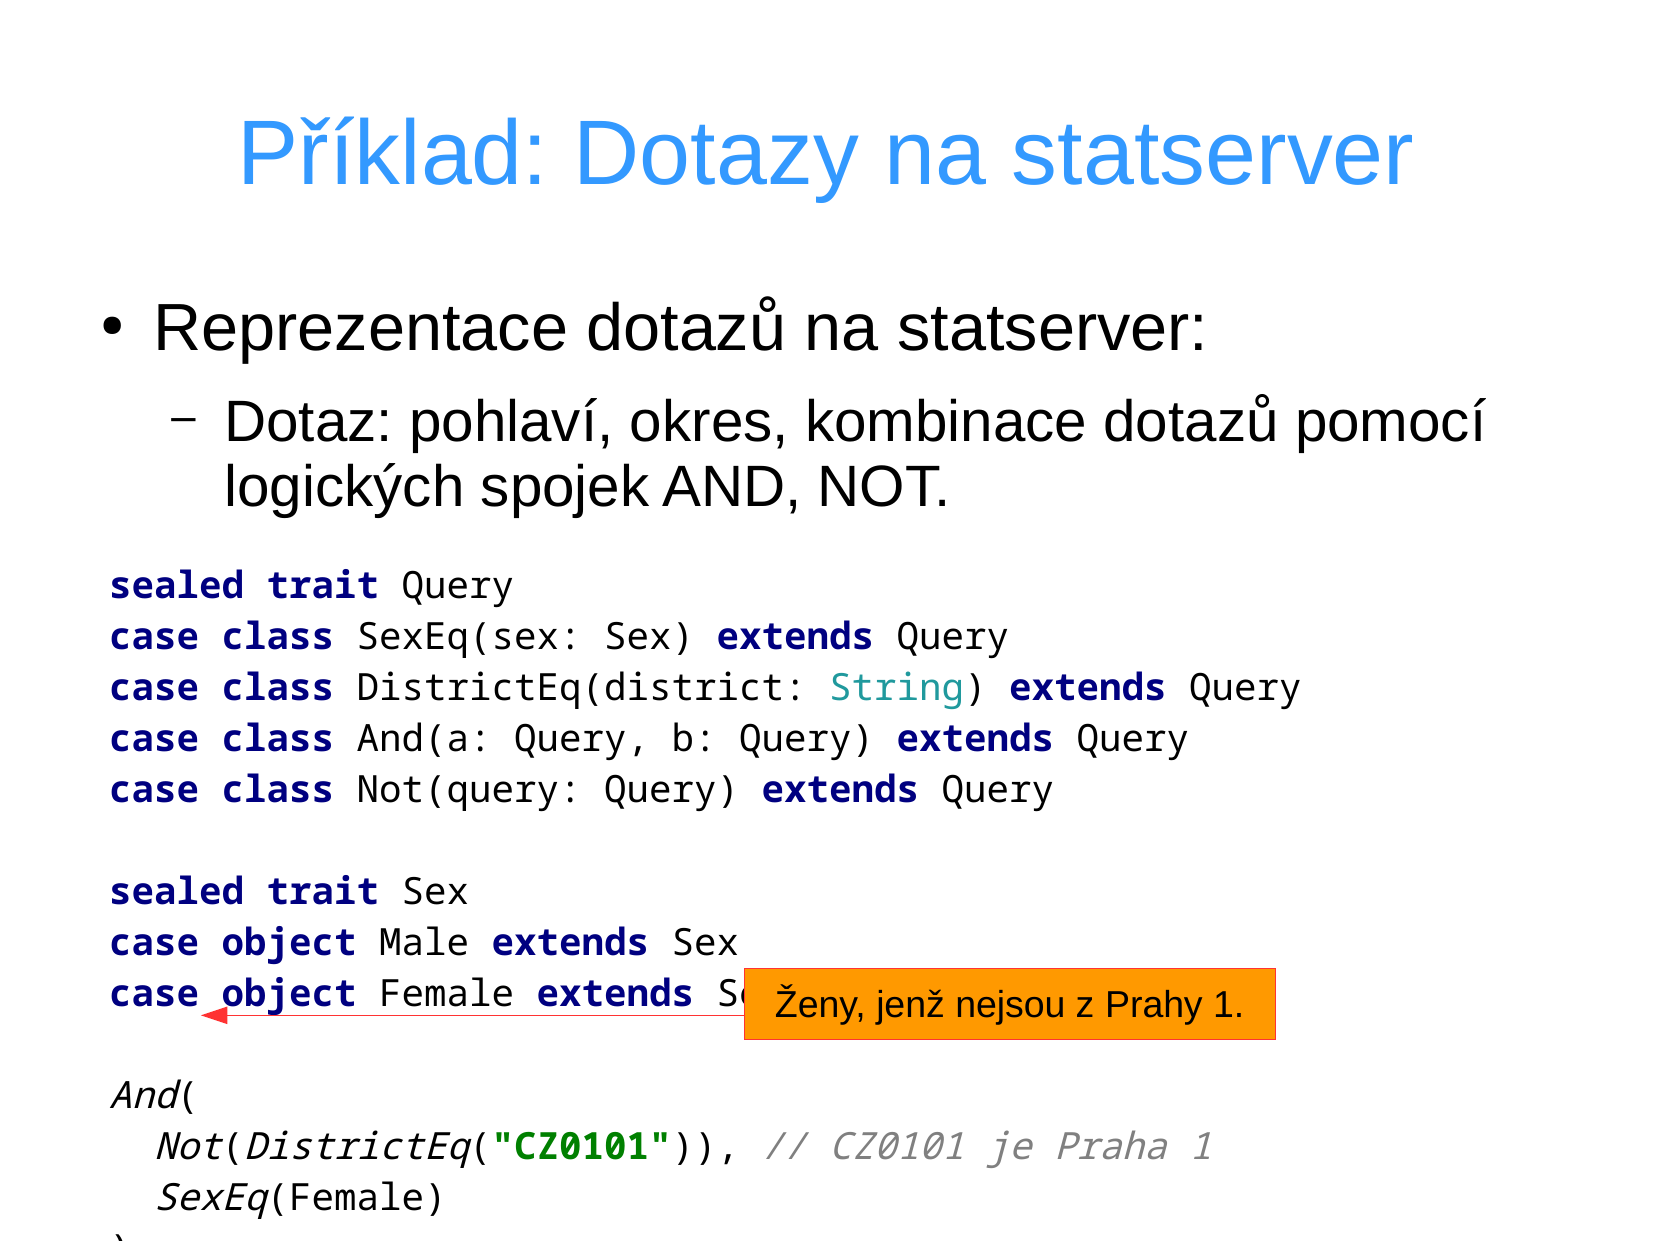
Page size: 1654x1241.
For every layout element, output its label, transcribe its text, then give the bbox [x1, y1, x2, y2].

list Reprezentace dotazů na statserver: Dotaz: pohlaví, okres, kombinace dotazů pomocí logických spojek AND, NOT. [82, 290, 1571, 1010]
text_box Ženy, jenž nejsou z Prahy 1. [744, 968, 1276, 1040]
title Příklad: Dotazy na statserver [82, 49, 1571, 257]
text_box sealed trait Query case class SexEq(sex: Sex) extends Query case class DistrictEq(district: String) extends Query case class And(a: Query, b: Query) extends Query case class Not(query: Query) extends Query sealed trait Sex case object Male extends Sex case object Female extends Sex And( Not(DistrictEq("CZ0101")), // CZ0101 je Praha 1 SexEq(Female) ) [94, 550, 1418, 1241]
